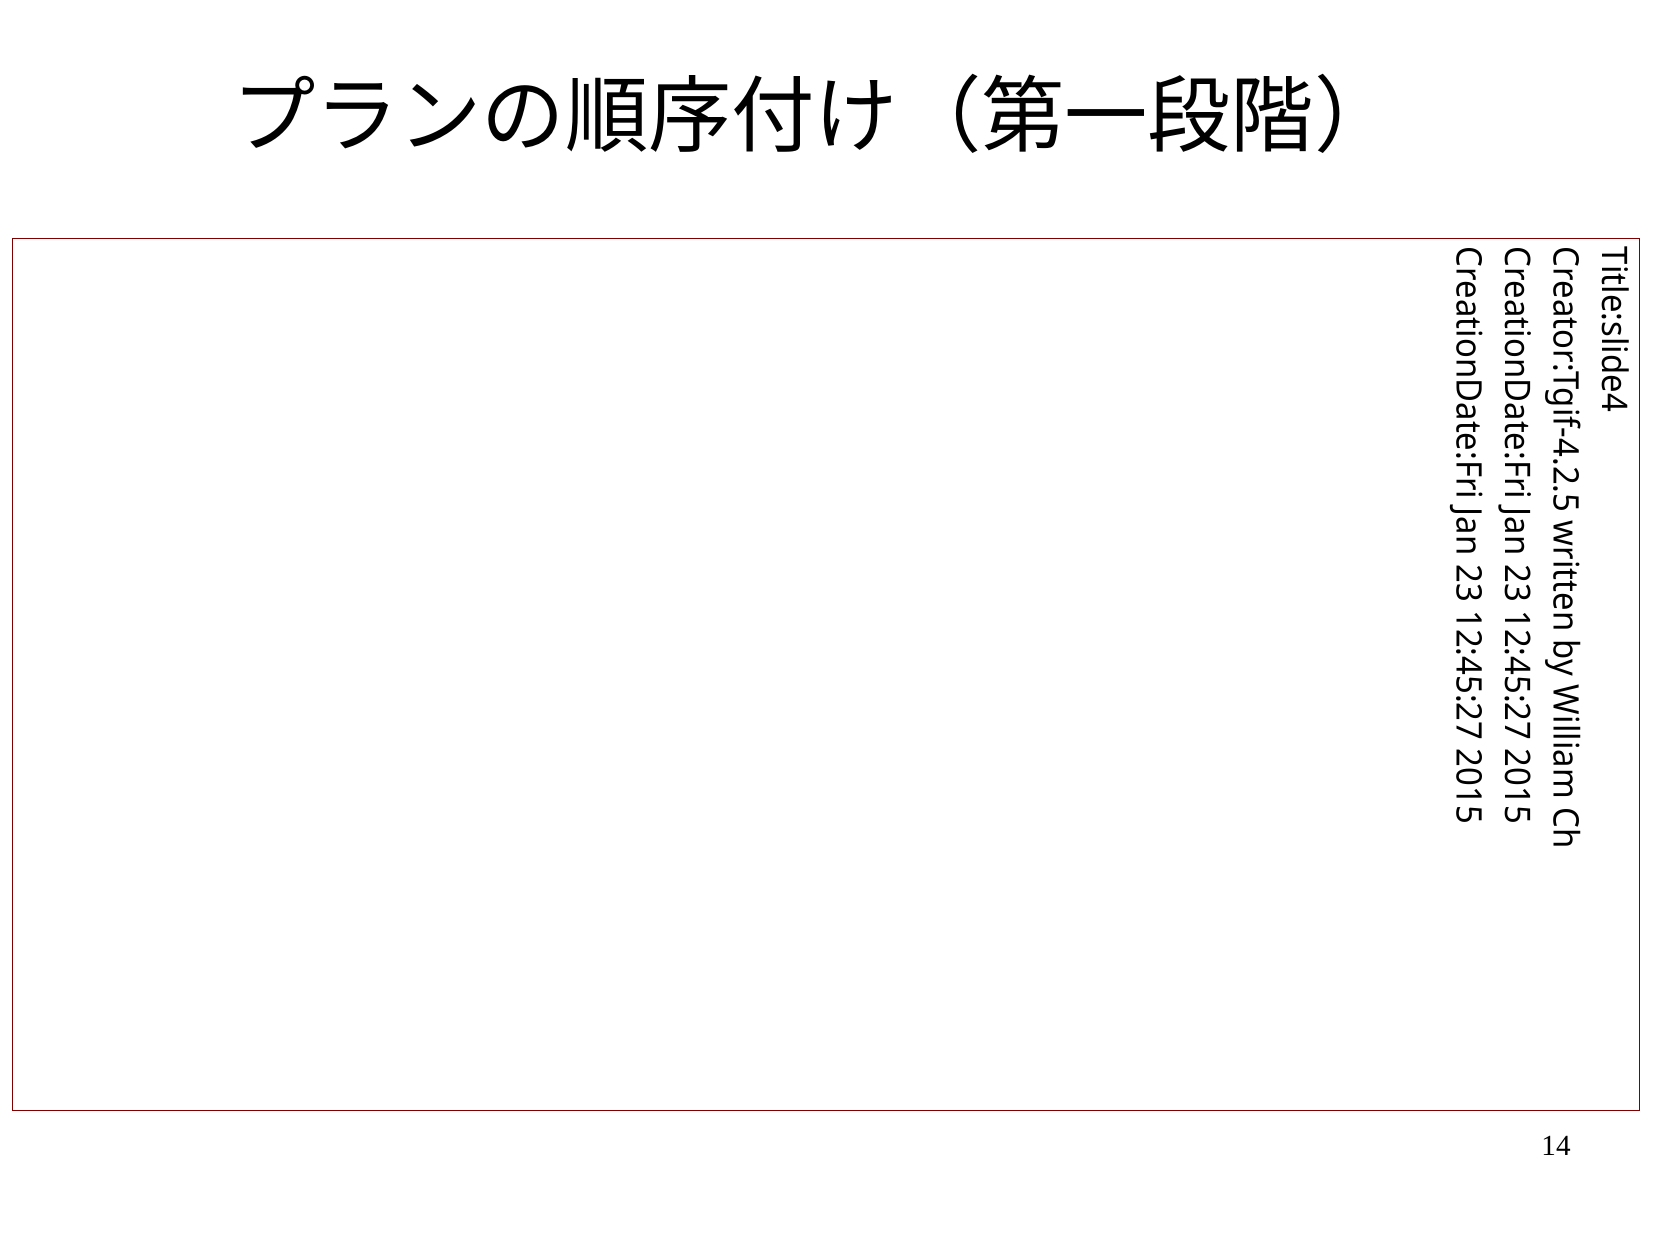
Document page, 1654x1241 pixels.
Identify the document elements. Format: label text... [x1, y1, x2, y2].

picture [11, 236, 1642, 1111]
title プランの順序付け（第一段階） [70, 5, 1560, 213]
